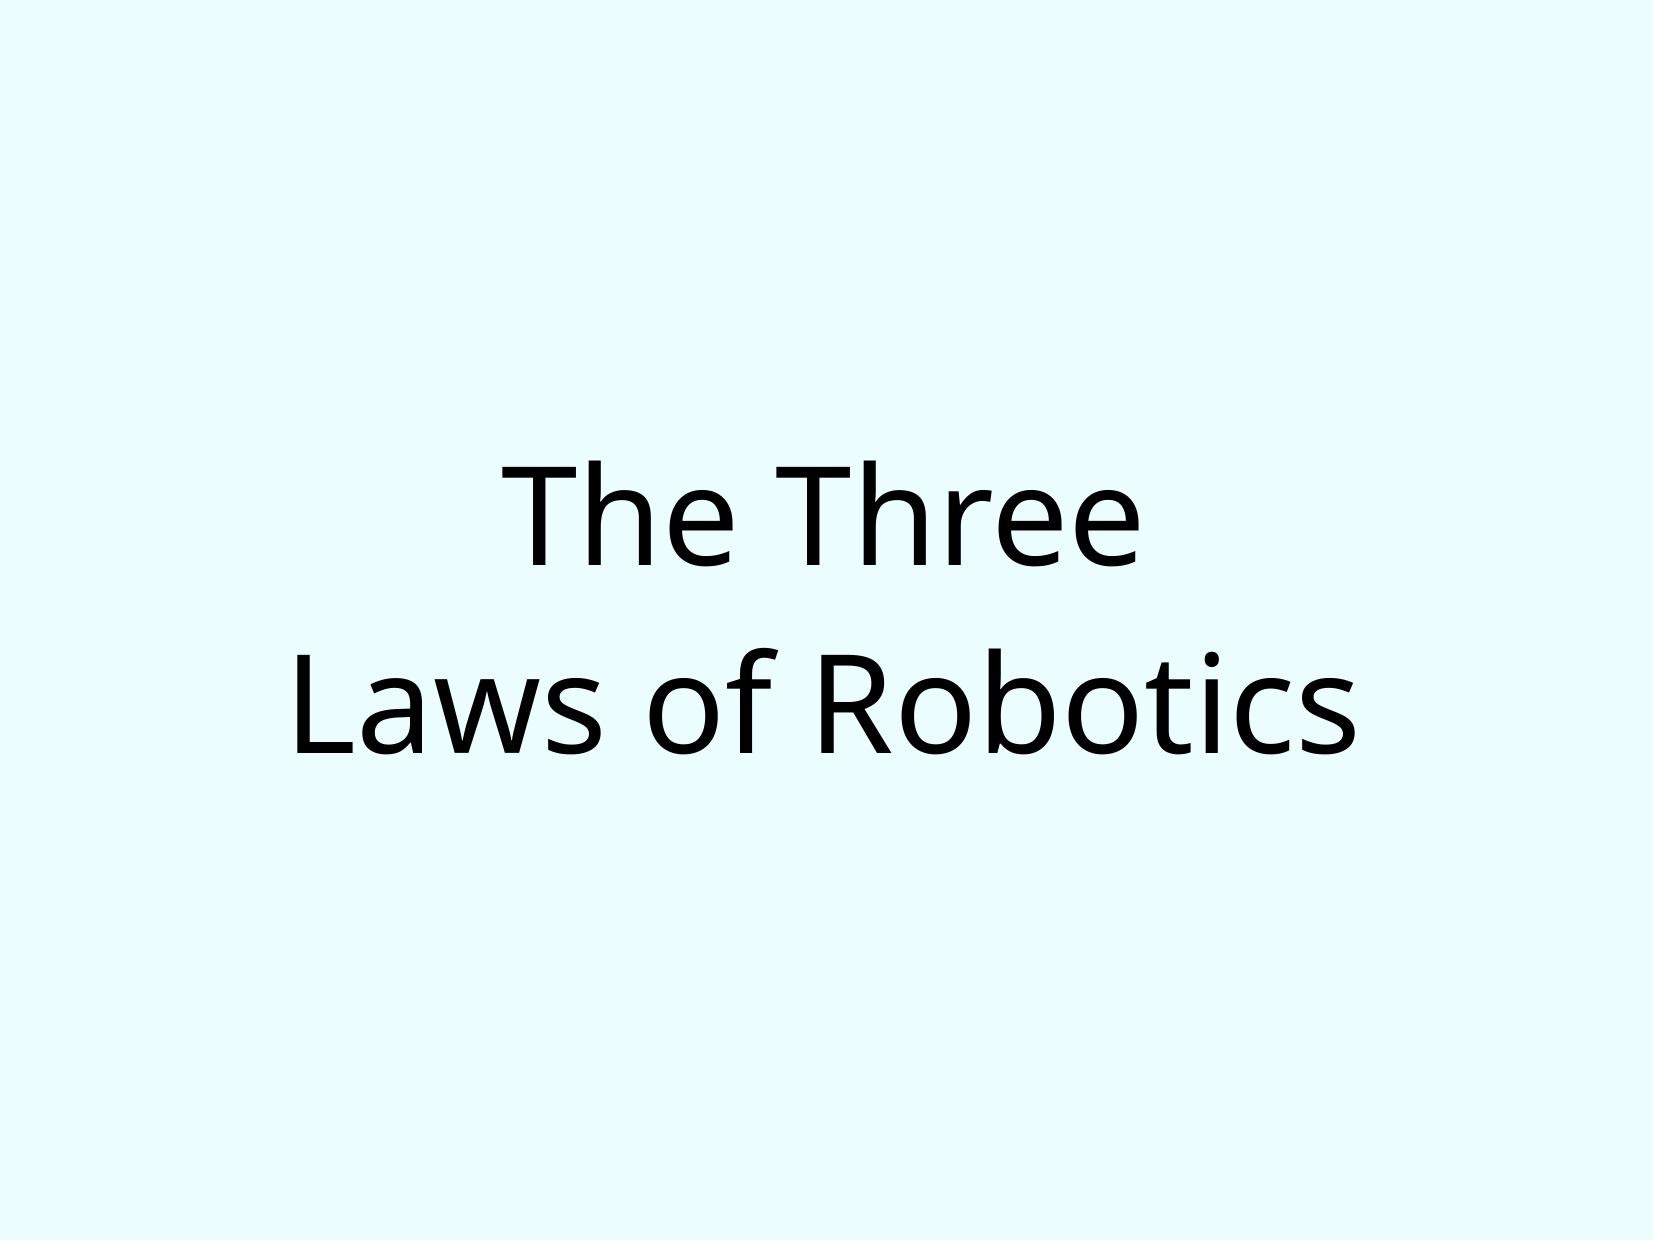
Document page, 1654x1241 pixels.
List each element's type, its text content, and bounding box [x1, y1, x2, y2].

text_box The Three Laws of Robotics [79, 69, 1568, 1144]
